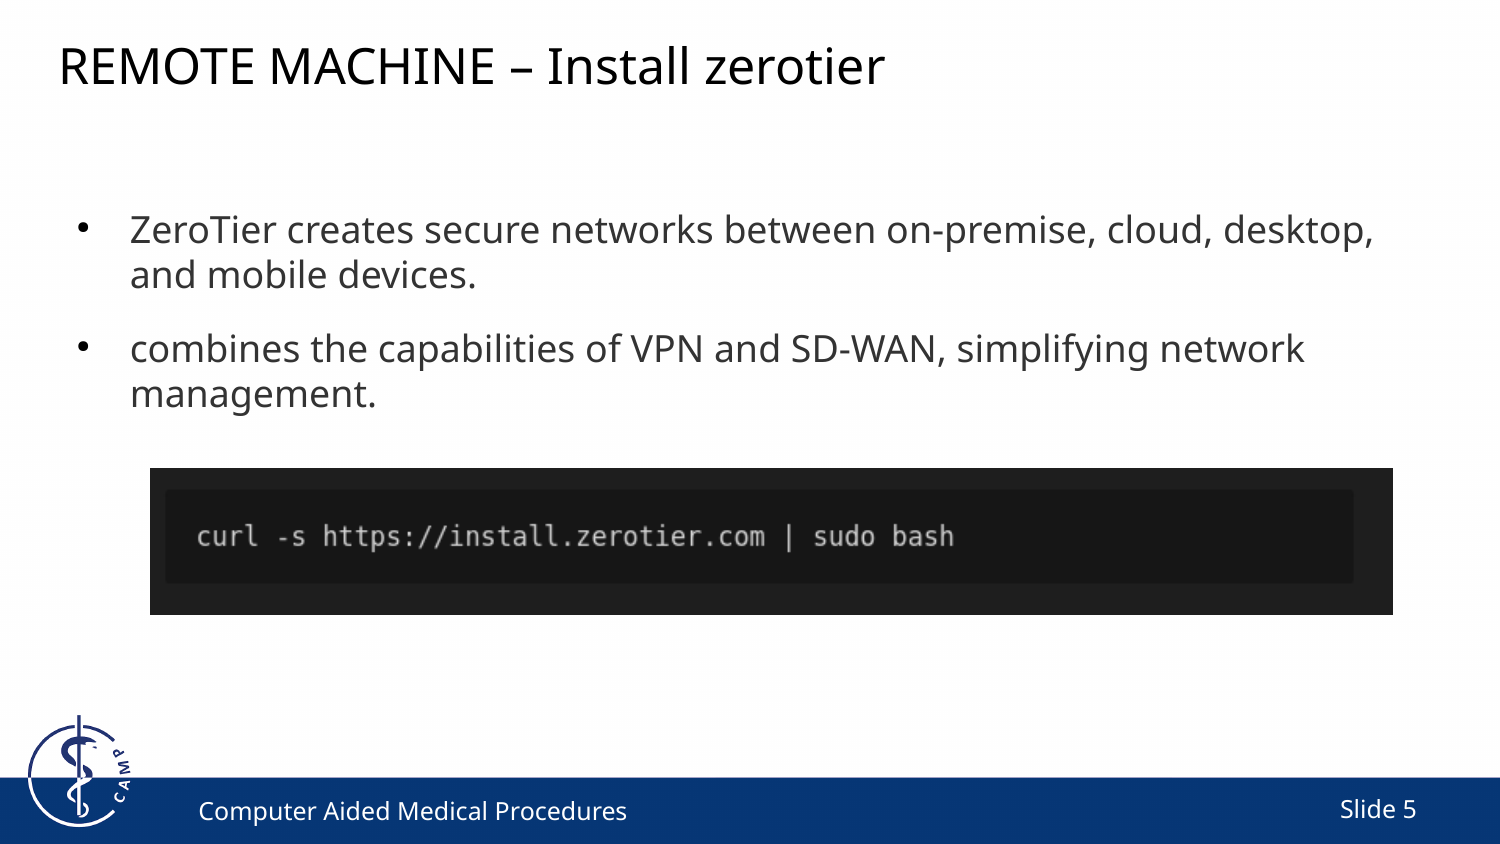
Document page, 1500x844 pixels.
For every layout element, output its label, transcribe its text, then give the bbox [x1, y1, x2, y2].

text_box Computer Aided Medical Procedures [183, 778, 800, 844]
text_box Slide 15 [1325, 778, 1500, 844]
list ZeroTier creates secure networks between on-premise, cloud, desktop, and mobile devices. combines the capabilities of VPN and SD-WAN, simplifying network management. [58, 131, 1441, 760]
picture [0, 0, 1500, 844]
title REMOTE MACHINE – Install zerotier [58, 28, 1438, 104]
